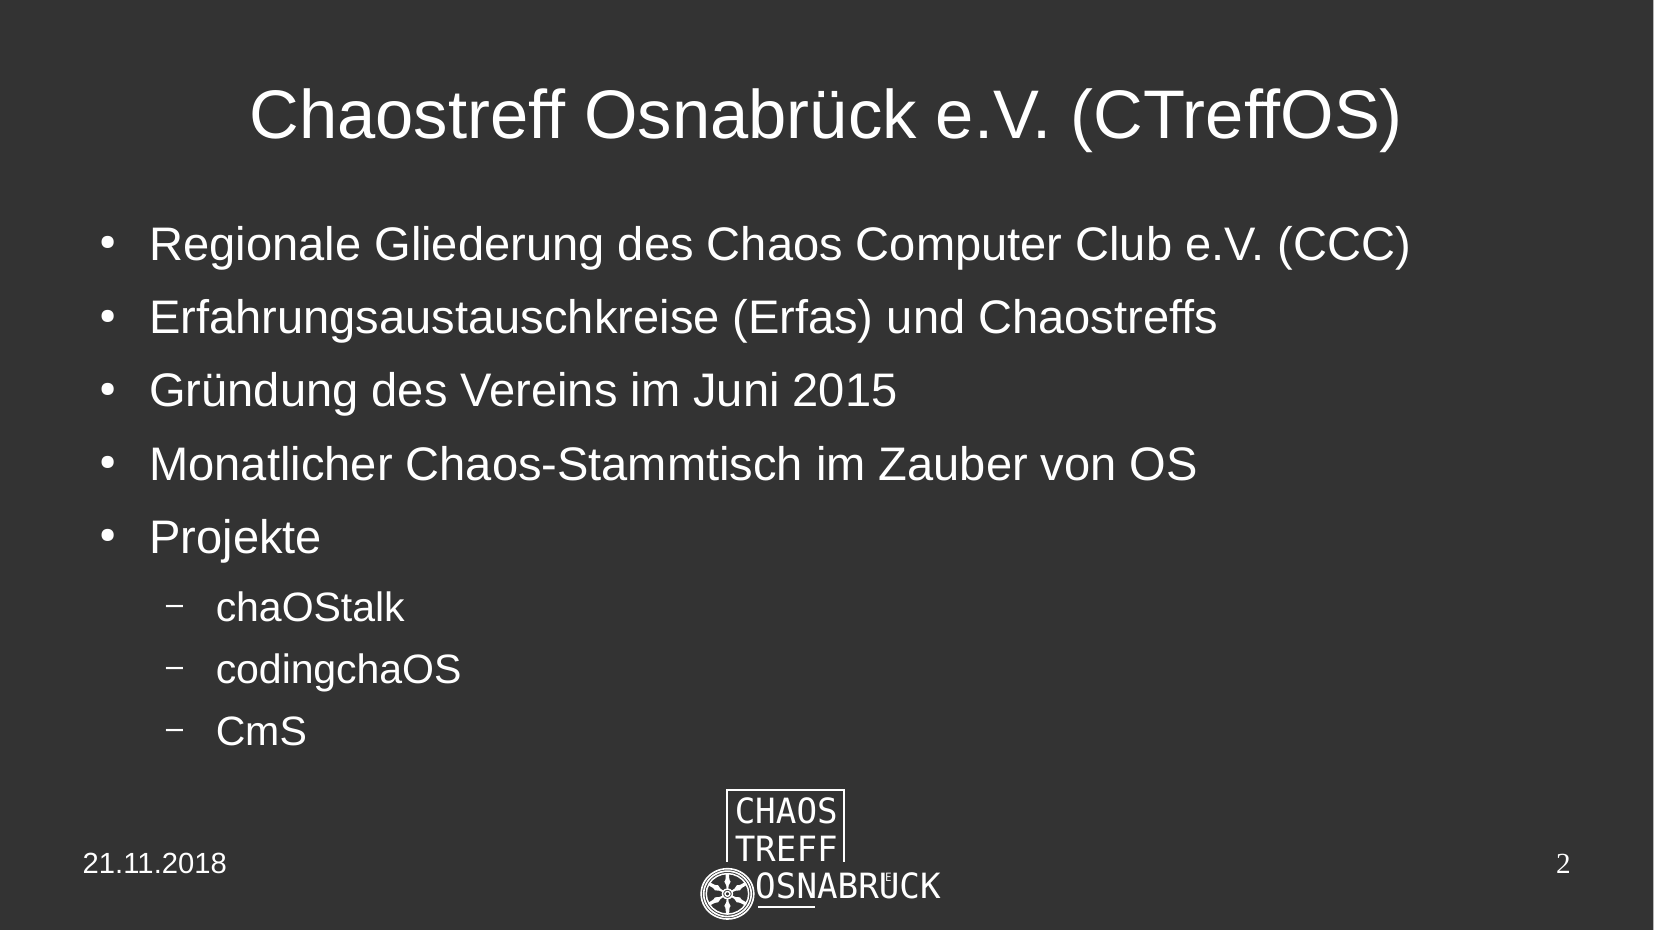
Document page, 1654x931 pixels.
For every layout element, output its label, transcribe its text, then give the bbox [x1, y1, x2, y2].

title Chaostreff Osnabrück e.V. (CTreffOS) [82, 37, 1571, 193]
list Regionale Gliederung des Chaos Computer Club e.V. (CCC) Erfahrungsaustauschkreise (Erfas) und Chaostreffs Gründung des Vereins im Juni 2015 Monatlicher Chaos-Stammtisch im Zauber von OS Projekte chaOStalk codingchaOS CmS [82, 217, 1571, 758]
